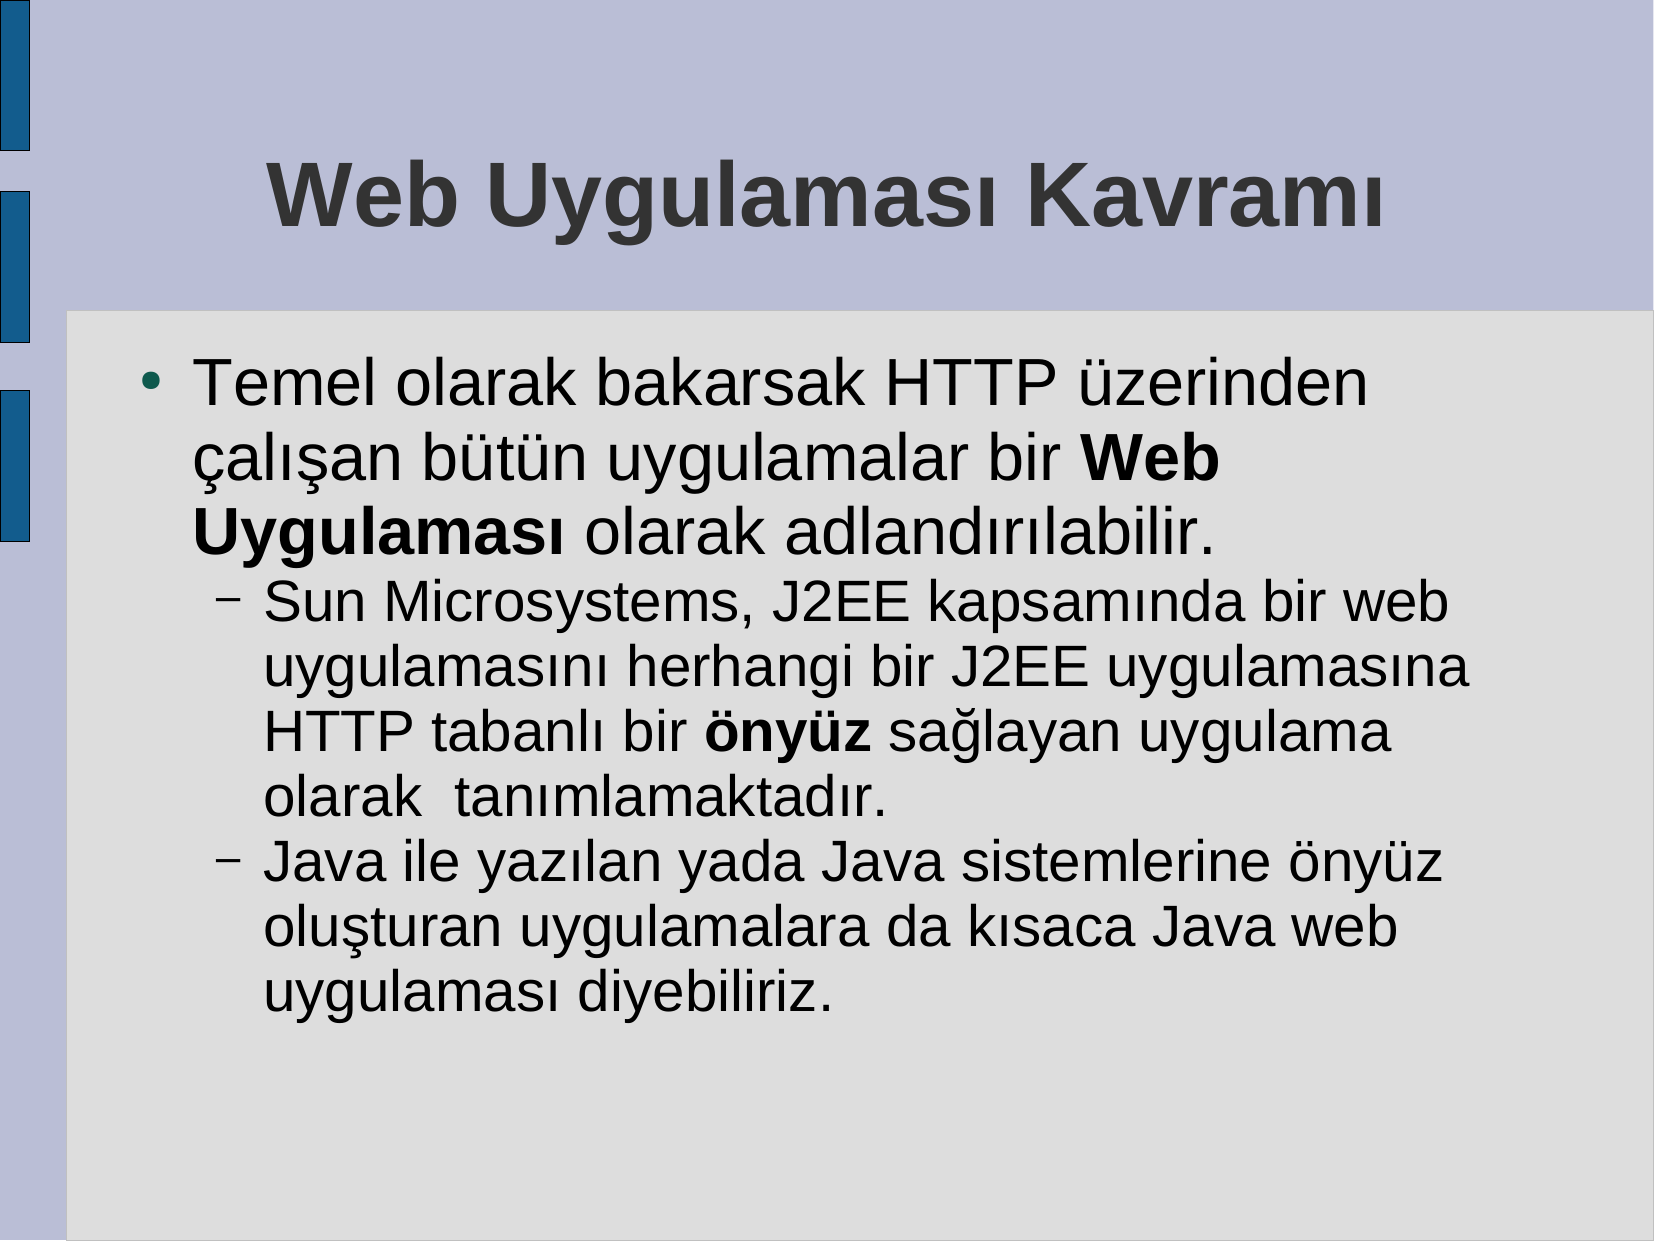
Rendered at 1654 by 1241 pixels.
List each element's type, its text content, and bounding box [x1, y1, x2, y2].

title Web Uygulaması Kavramı [121, 91, 1534, 299]
list Temel olarak bakarsak HTTP üzerinden çalışan bütün uygulamalar bir Web Uygulaması olarak adlandırılabilir. Sun Microsystems, J2EE kapsamında bir web uygulamasını herhangi bir J2EE uygulamasına HTTP tabanlı bir önyüz sağlayan uygulama olarak tanımlamaktadır. Java ile yazılan yada Java sistemlerine önyüz oluşturan uygulamalara da kısaca Java web uygulaması diyebiliriz. [121, 344, 1534, 1127]
